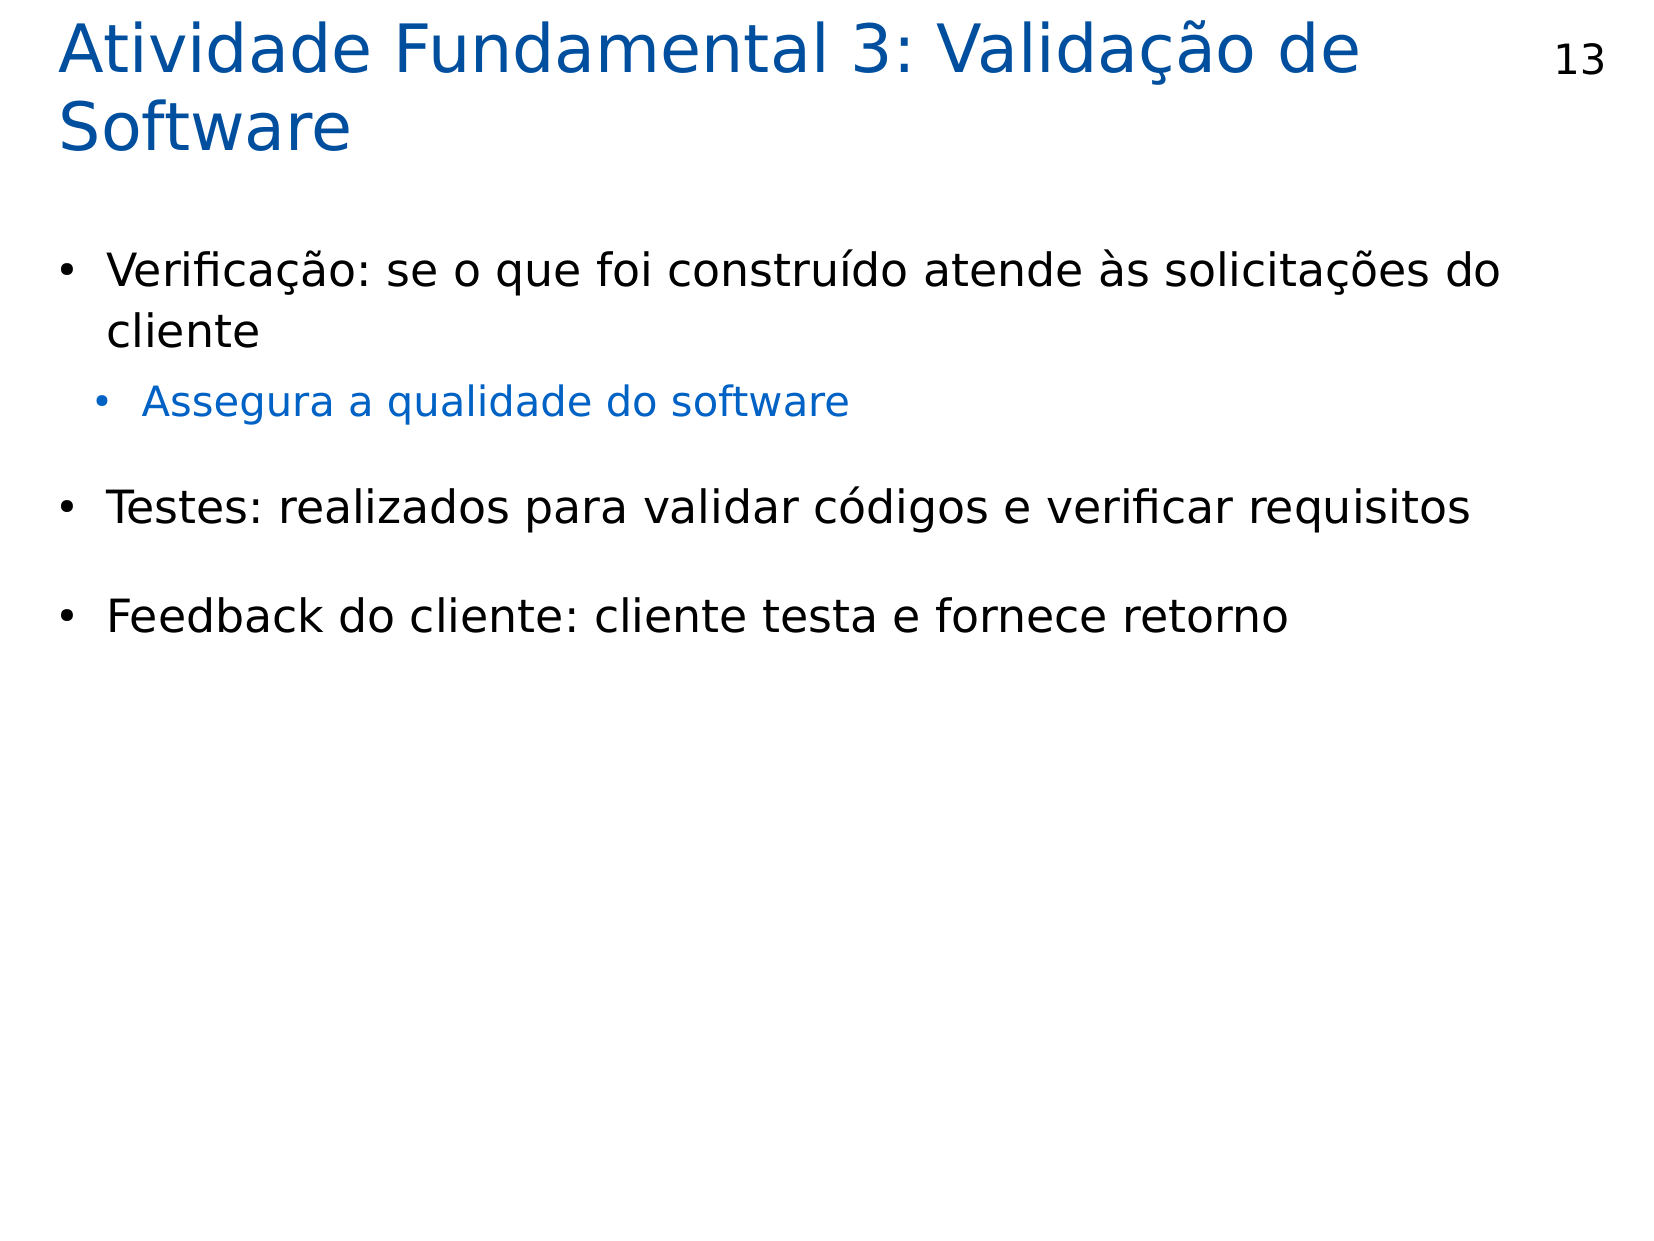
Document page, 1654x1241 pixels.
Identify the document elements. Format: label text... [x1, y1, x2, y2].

list Verificação: se o que foi construído atende às solicitações do cliente Assegura a qualidade do software Testes: realizados para validar códigos e verificar requisitos Feedback do cliente: cliente testa e fornece retorno [59, 236, 1595, 1211]
title Atividade Fundamental 3: Validação de Software [59, 10, 1506, 167]
